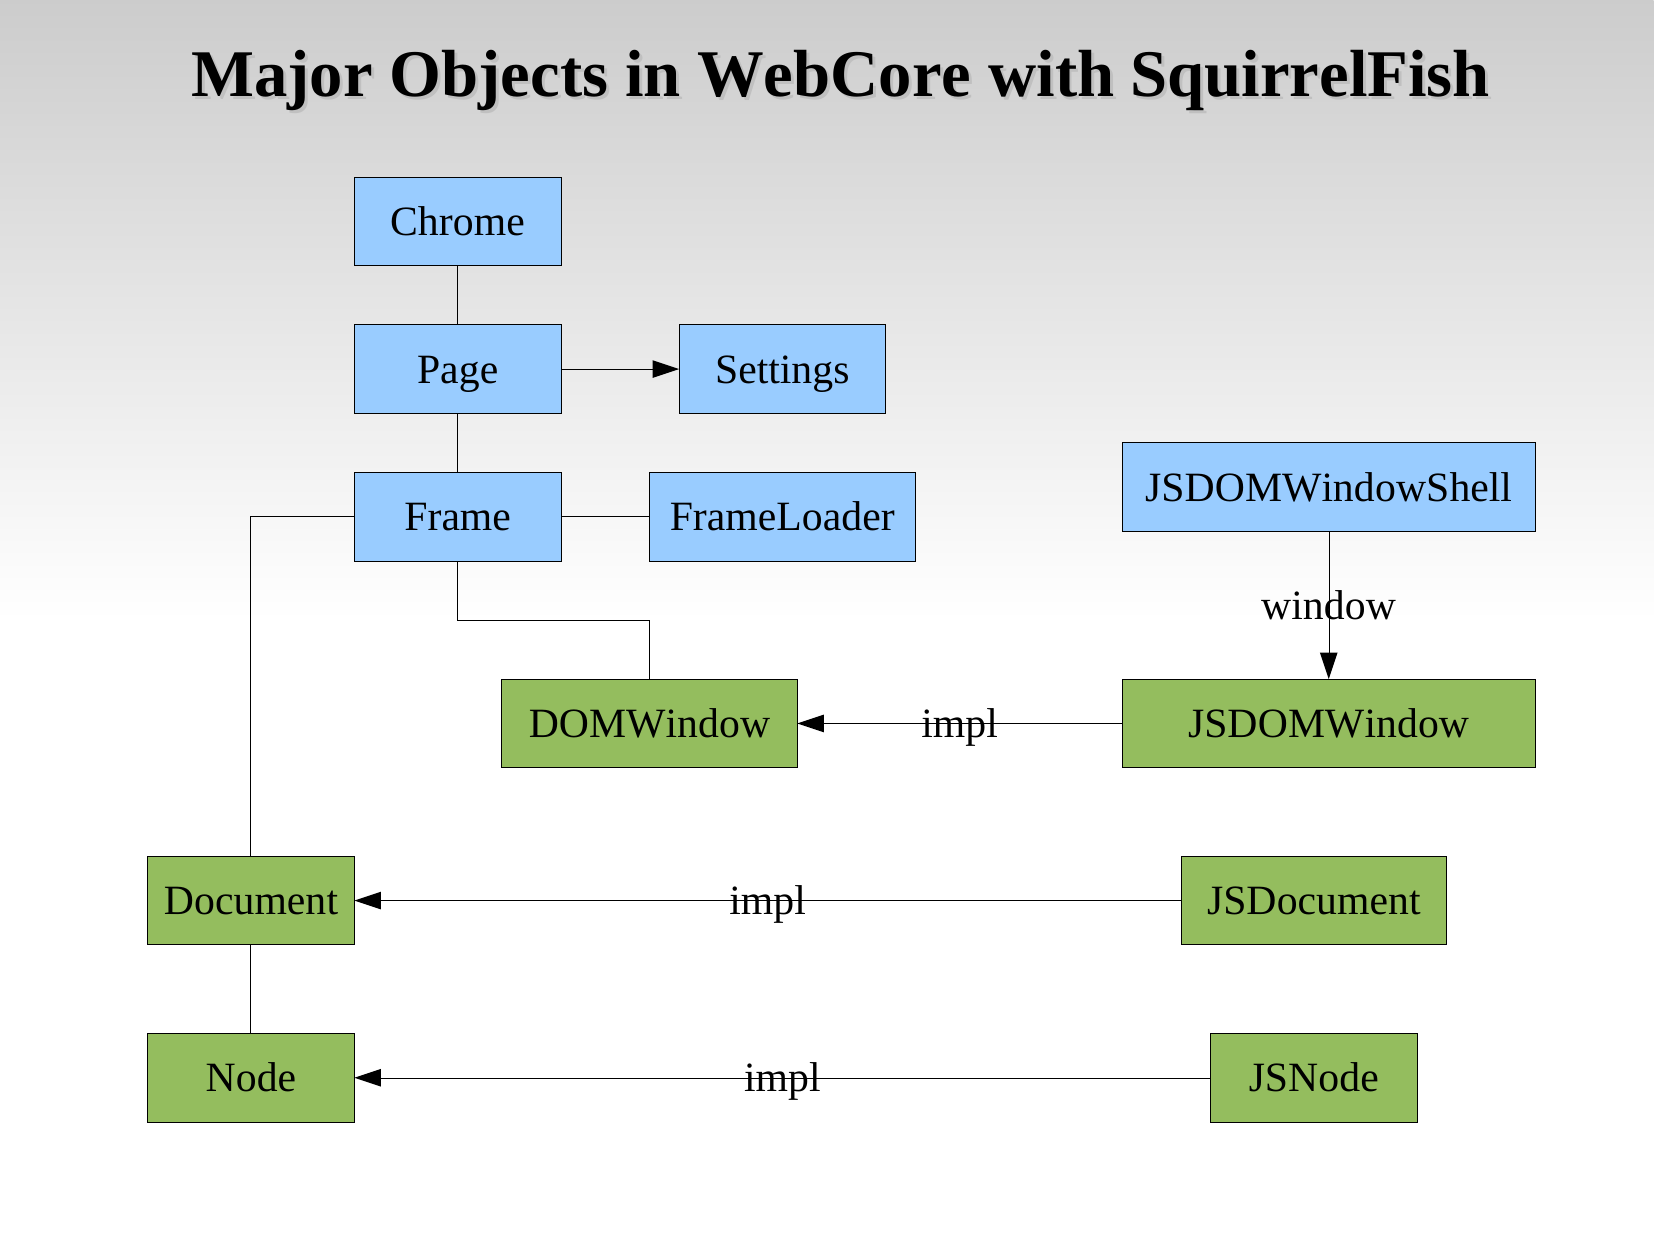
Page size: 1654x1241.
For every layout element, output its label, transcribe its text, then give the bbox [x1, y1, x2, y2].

text_box JSDOMWindow [1122, 679, 1536, 768]
text_box Document [147, 856, 355, 945]
text_box JSNode [1210, 1033, 1418, 1123]
text_box Major Objects in WebCore with SquirrelFish [118, 29, 1565, 119]
text_box Node [147, 1033, 355, 1123]
text_box Chrome [354, 177, 562, 266]
text_box Settings [679, 324, 886, 414]
text_box DOMWindow [501, 679, 798, 768]
text_box FrameLoader [649, 472, 916, 562]
text_box JSDocument [1181, 856, 1447, 945]
text_box JSDOMWindowShell [1122, 442, 1536, 532]
text_box Page [354, 324, 562, 414]
text_box Frame [354, 472, 562, 562]
